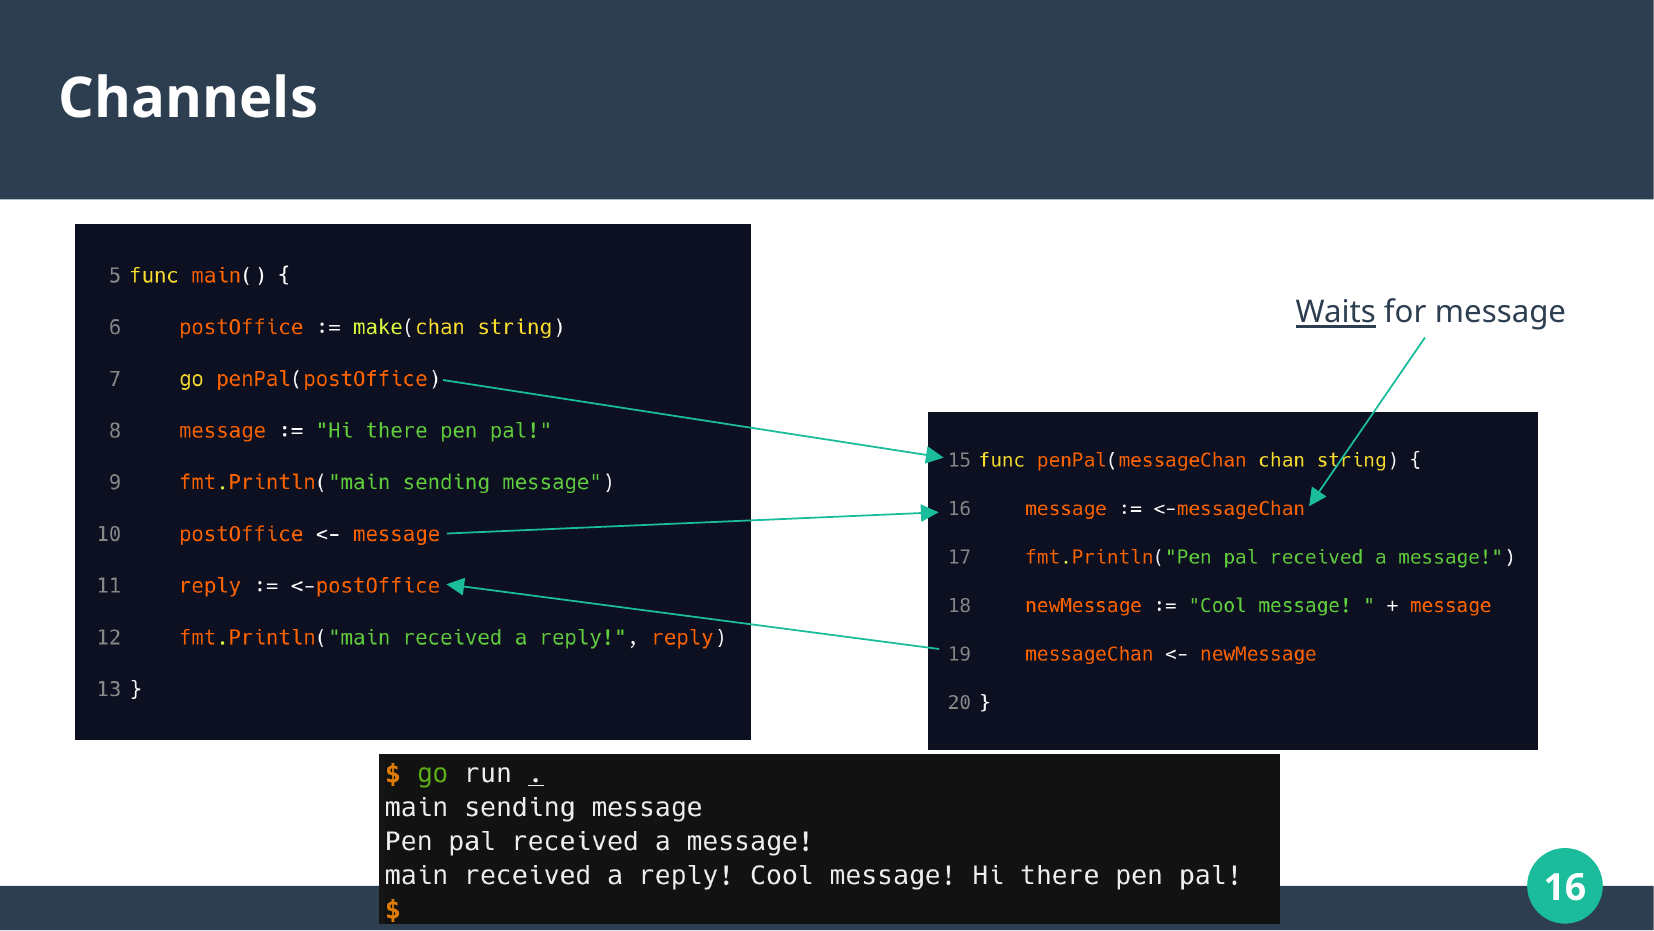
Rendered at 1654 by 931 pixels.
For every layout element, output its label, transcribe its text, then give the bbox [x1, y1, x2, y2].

title Channels [59, 37, 1595, 155]
text_box Waits for message [1280, 281, 1582, 340]
picture [379, 754, 1280, 924]
picture [75, 224, 751, 740]
picture [928, 412, 1538, 751]
